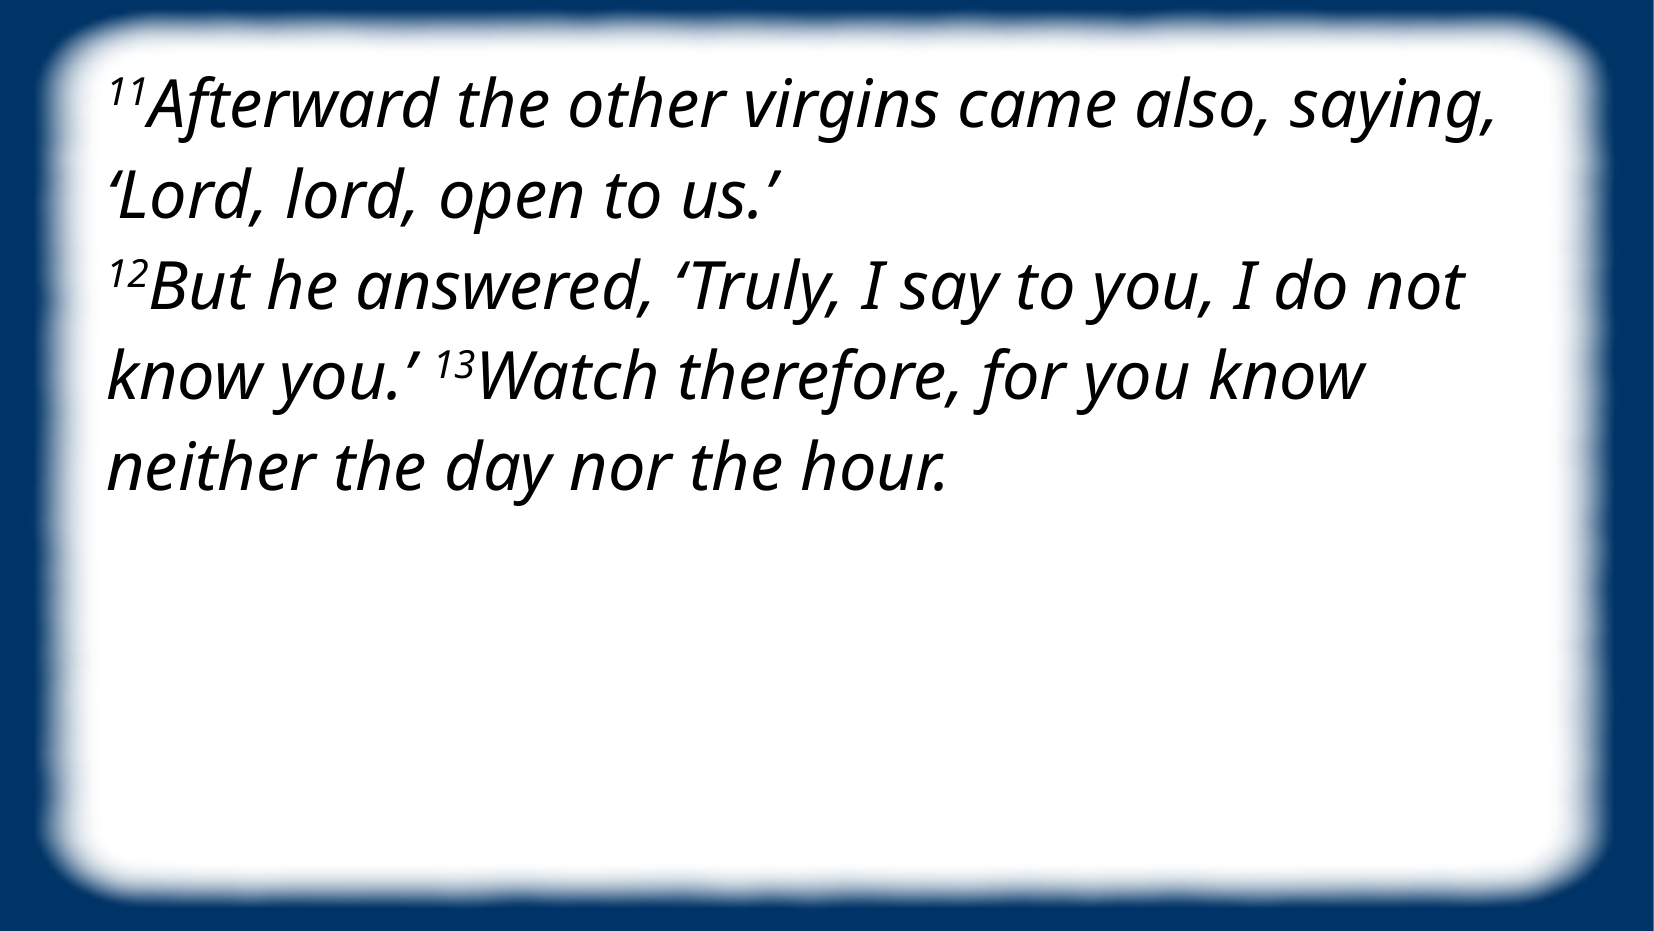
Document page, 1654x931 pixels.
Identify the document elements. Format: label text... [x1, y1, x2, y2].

picture [0, 0, 1654, 931]
text_box 11Afterward the other virgins came also, saying, ‘Lord, lord, open to us.’ 12But he answered, ‘Truly, I say to you, I do not know you.’ 13Watch therefore, for you know neither the day nor the hour. [91, 49, 1547, 545]
